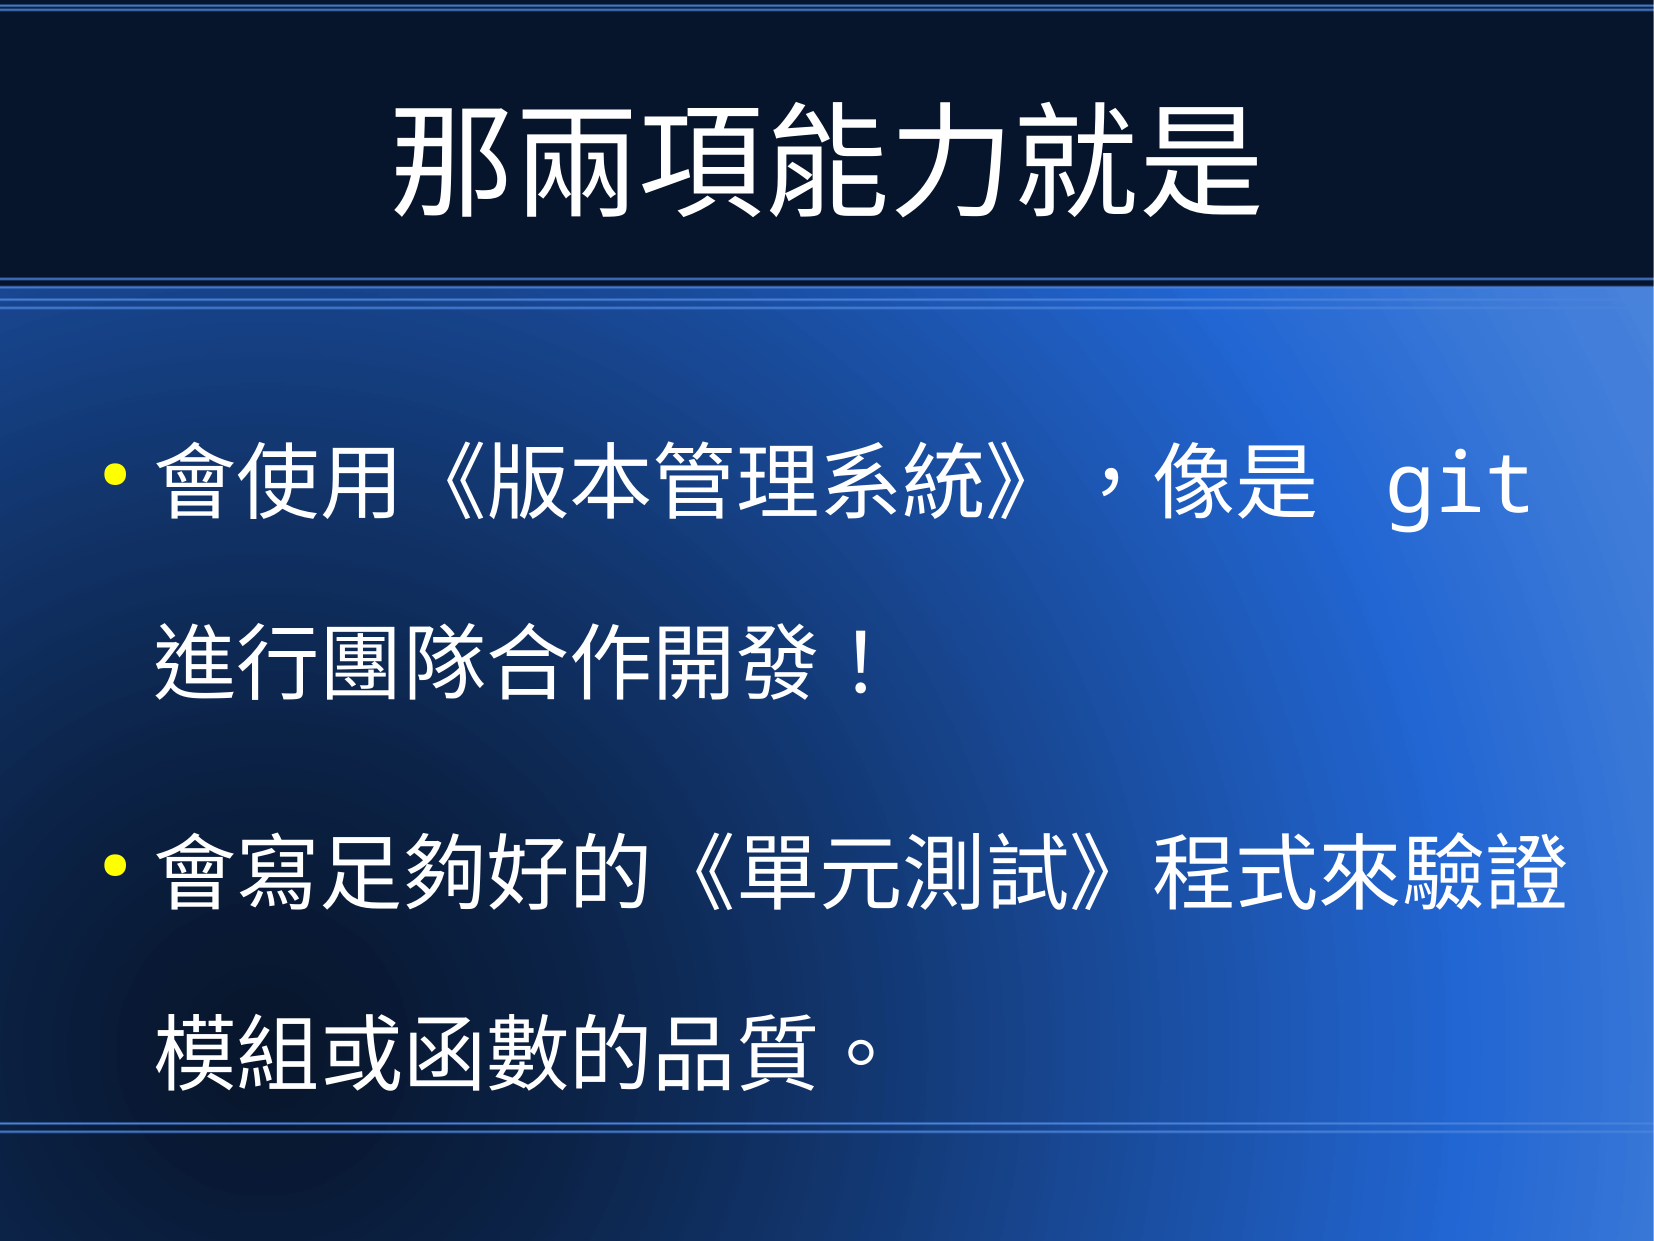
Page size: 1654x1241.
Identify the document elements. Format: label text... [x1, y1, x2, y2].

title 那兩項能力就是 [82, 49, 1571, 257]
list 會使用《版本管理系統》，像是 git 進行團隊合作開發！ 會寫足夠好的《單元測試》程式來驗證模組或函數的品質。 [82, 355, 1571, 1241]
picture [0, 0, 1654, 1241]
